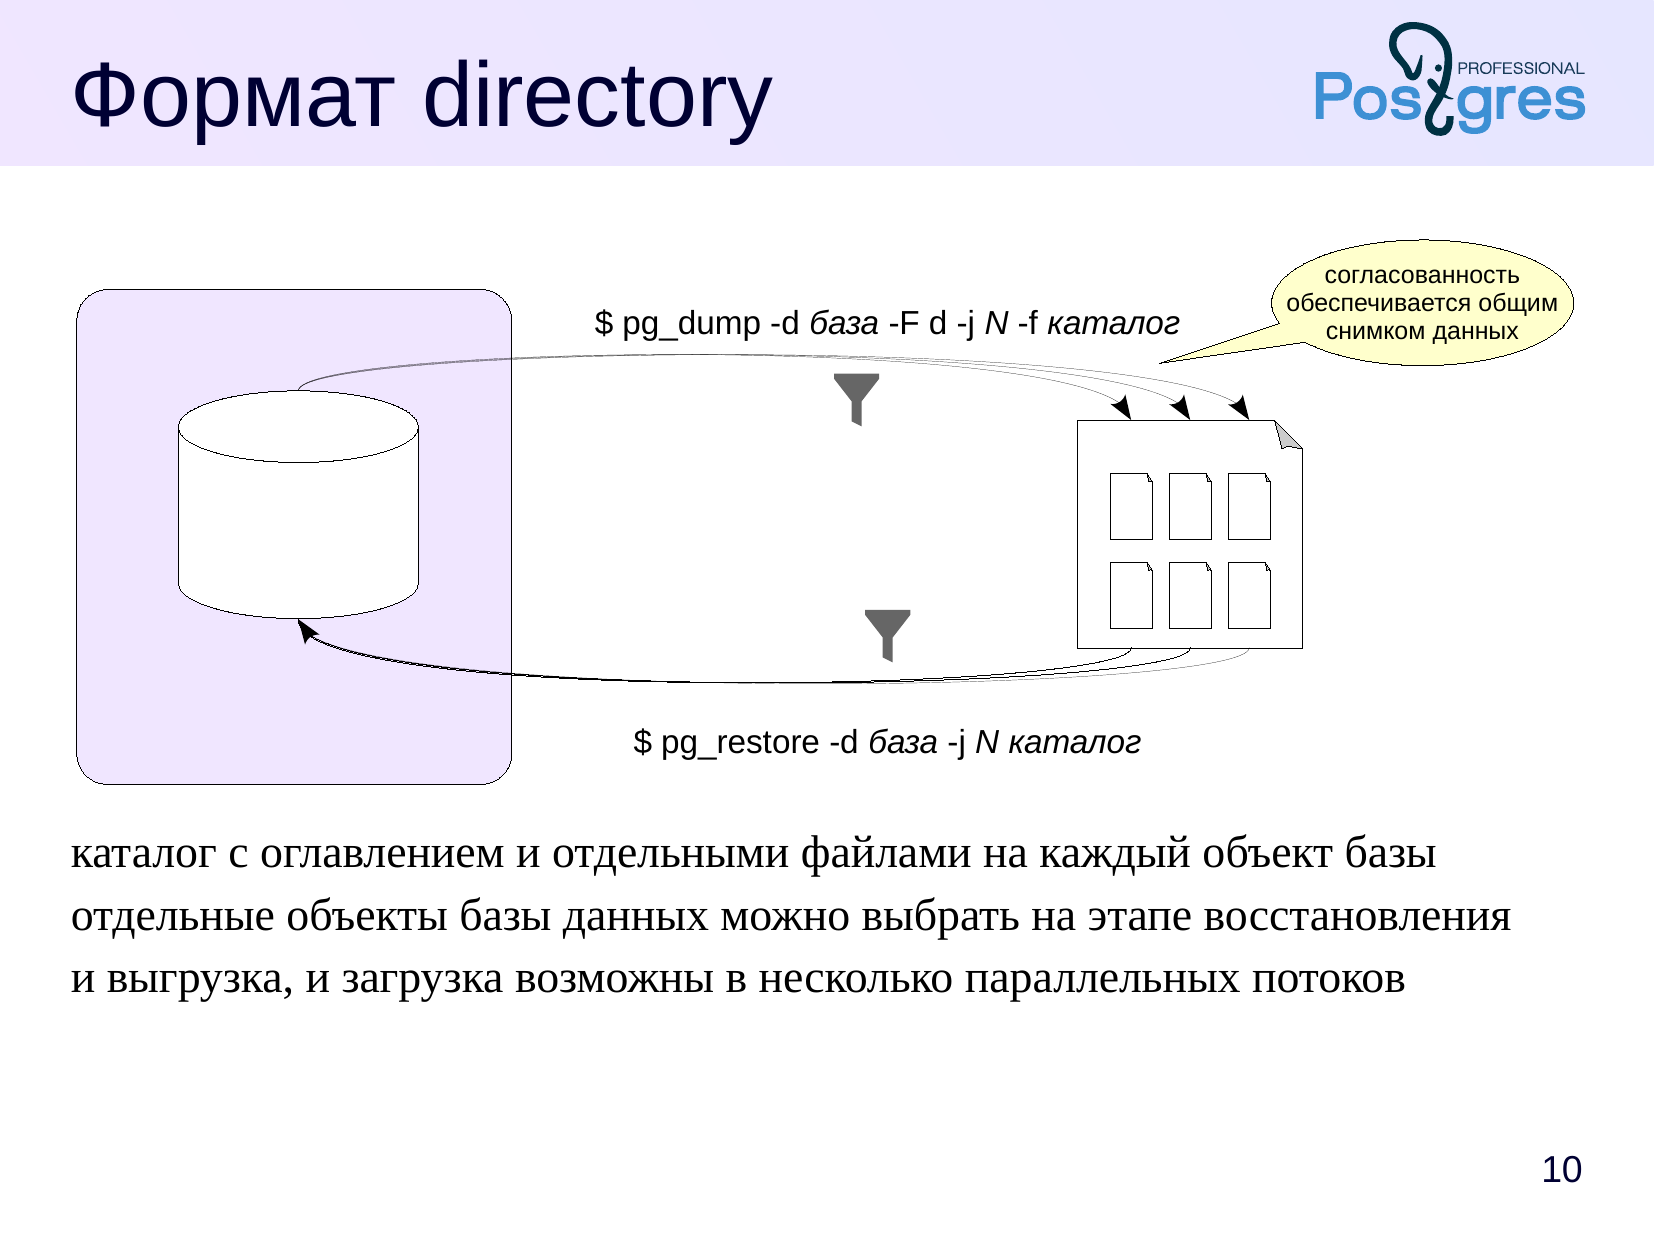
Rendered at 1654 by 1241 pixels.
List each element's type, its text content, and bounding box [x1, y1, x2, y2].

text_box [1169, 473, 1212, 540]
text_box согласованность обеспечивается общим снимком данных [1159, 239, 1574, 366]
title Формат directory [70, 43, 1241, 147]
text_box [1228, 562, 1271, 629]
text_box [1169, 562, 1212, 629]
text_box [865, 609, 911, 663]
list каталог с оглавлением и отдельными файлами на каждый объект базы отдельные объекты базы данных можно выбрать на этапе восстановления и выгрузка, и загрузка возможны в несколько параллельных потоков [70, 283, 1583, 1134]
text_box [1228, 473, 1271, 540]
text_box [834, 373, 880, 427]
text_box [1110, 562, 1153, 629]
text_box [1110, 473, 1153, 540]
